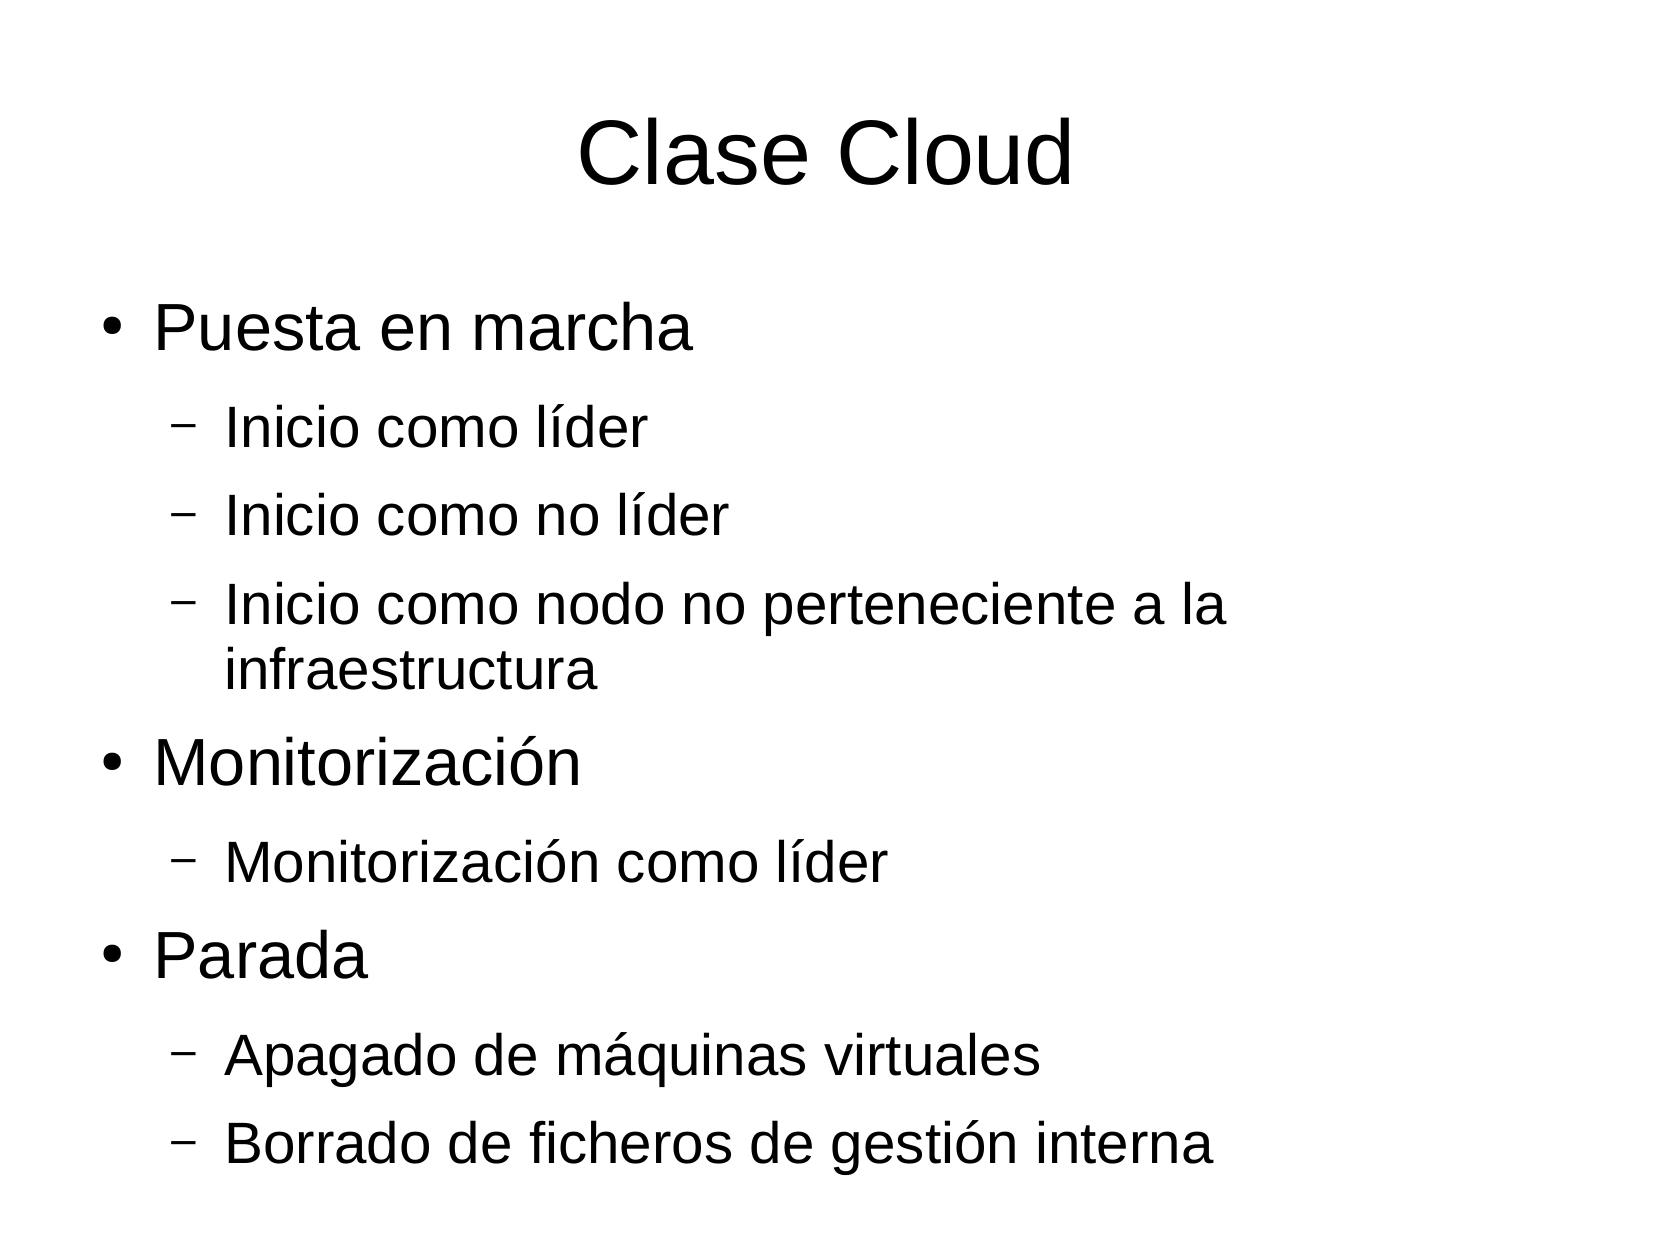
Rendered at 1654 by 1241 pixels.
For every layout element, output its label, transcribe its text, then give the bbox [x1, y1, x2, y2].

title Clase Cloud [82, 49, 1571, 257]
list Puesta en marcha Inicio como líder Inicio como no líder Inicio como nodo no perteneciente a la infraestructura Monitorización Monitorización como líder Parada Apagado de máquinas virtuales Borrado de ficheros de gestión interna [82, 290, 1538, 1198]
